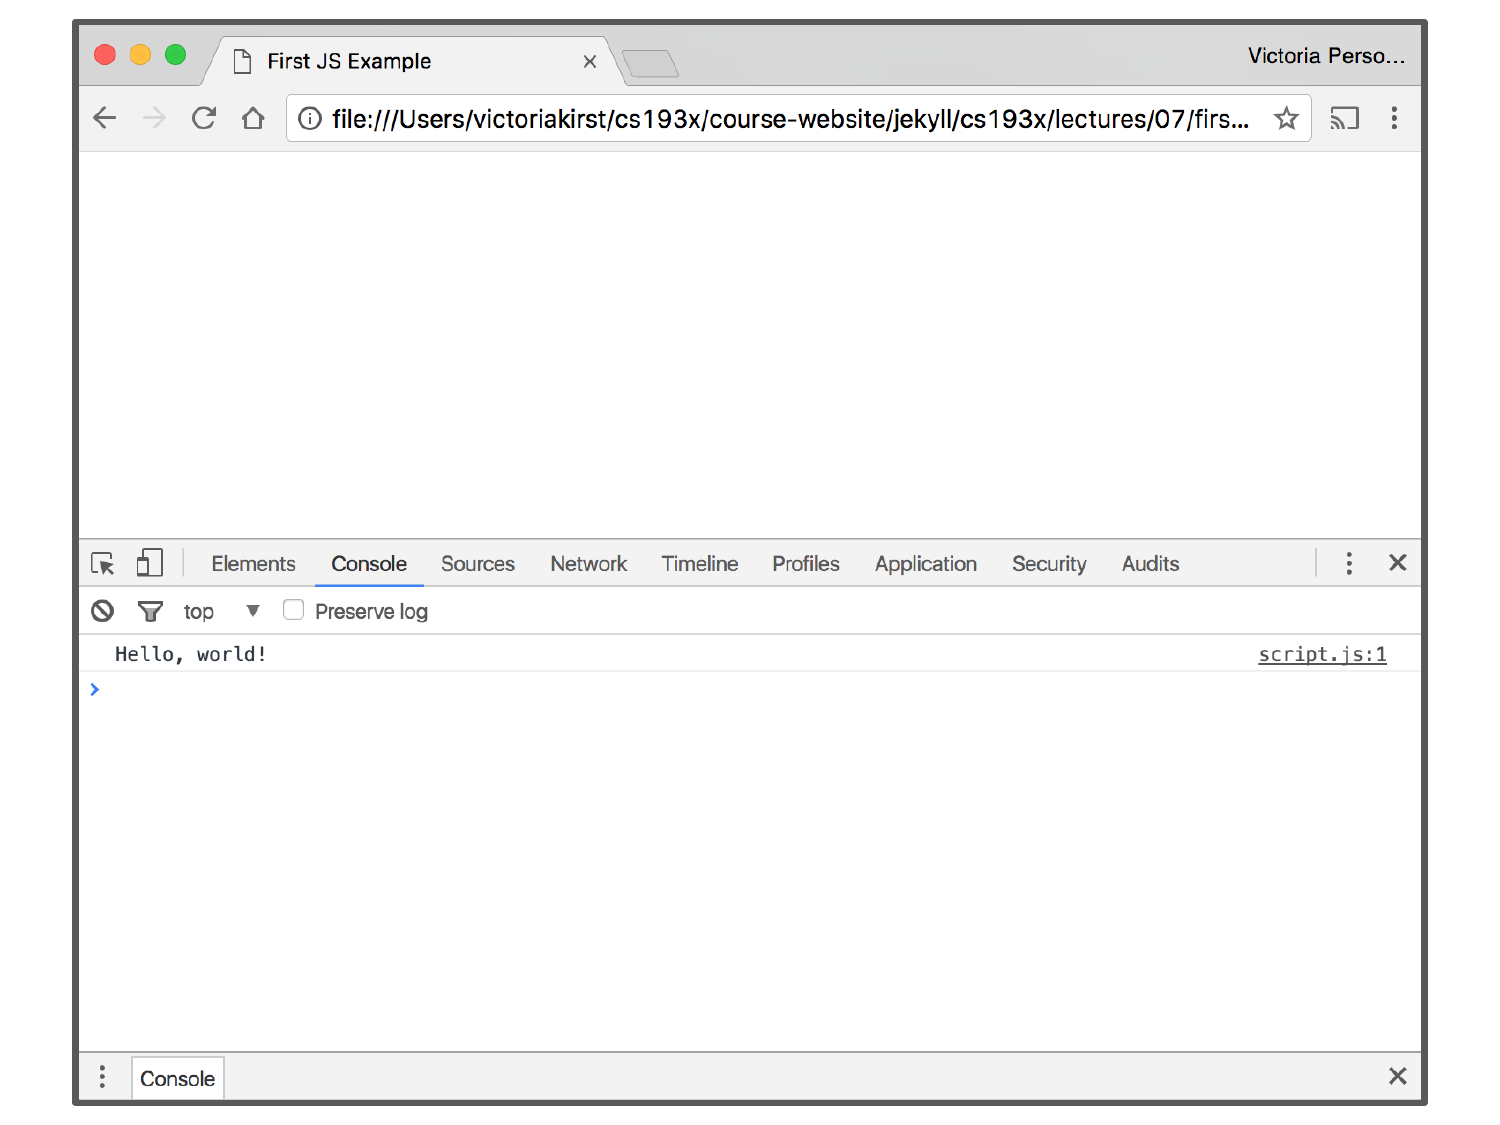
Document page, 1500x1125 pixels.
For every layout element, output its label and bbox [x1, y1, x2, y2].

picture [78, 24, 1422, 1100]
